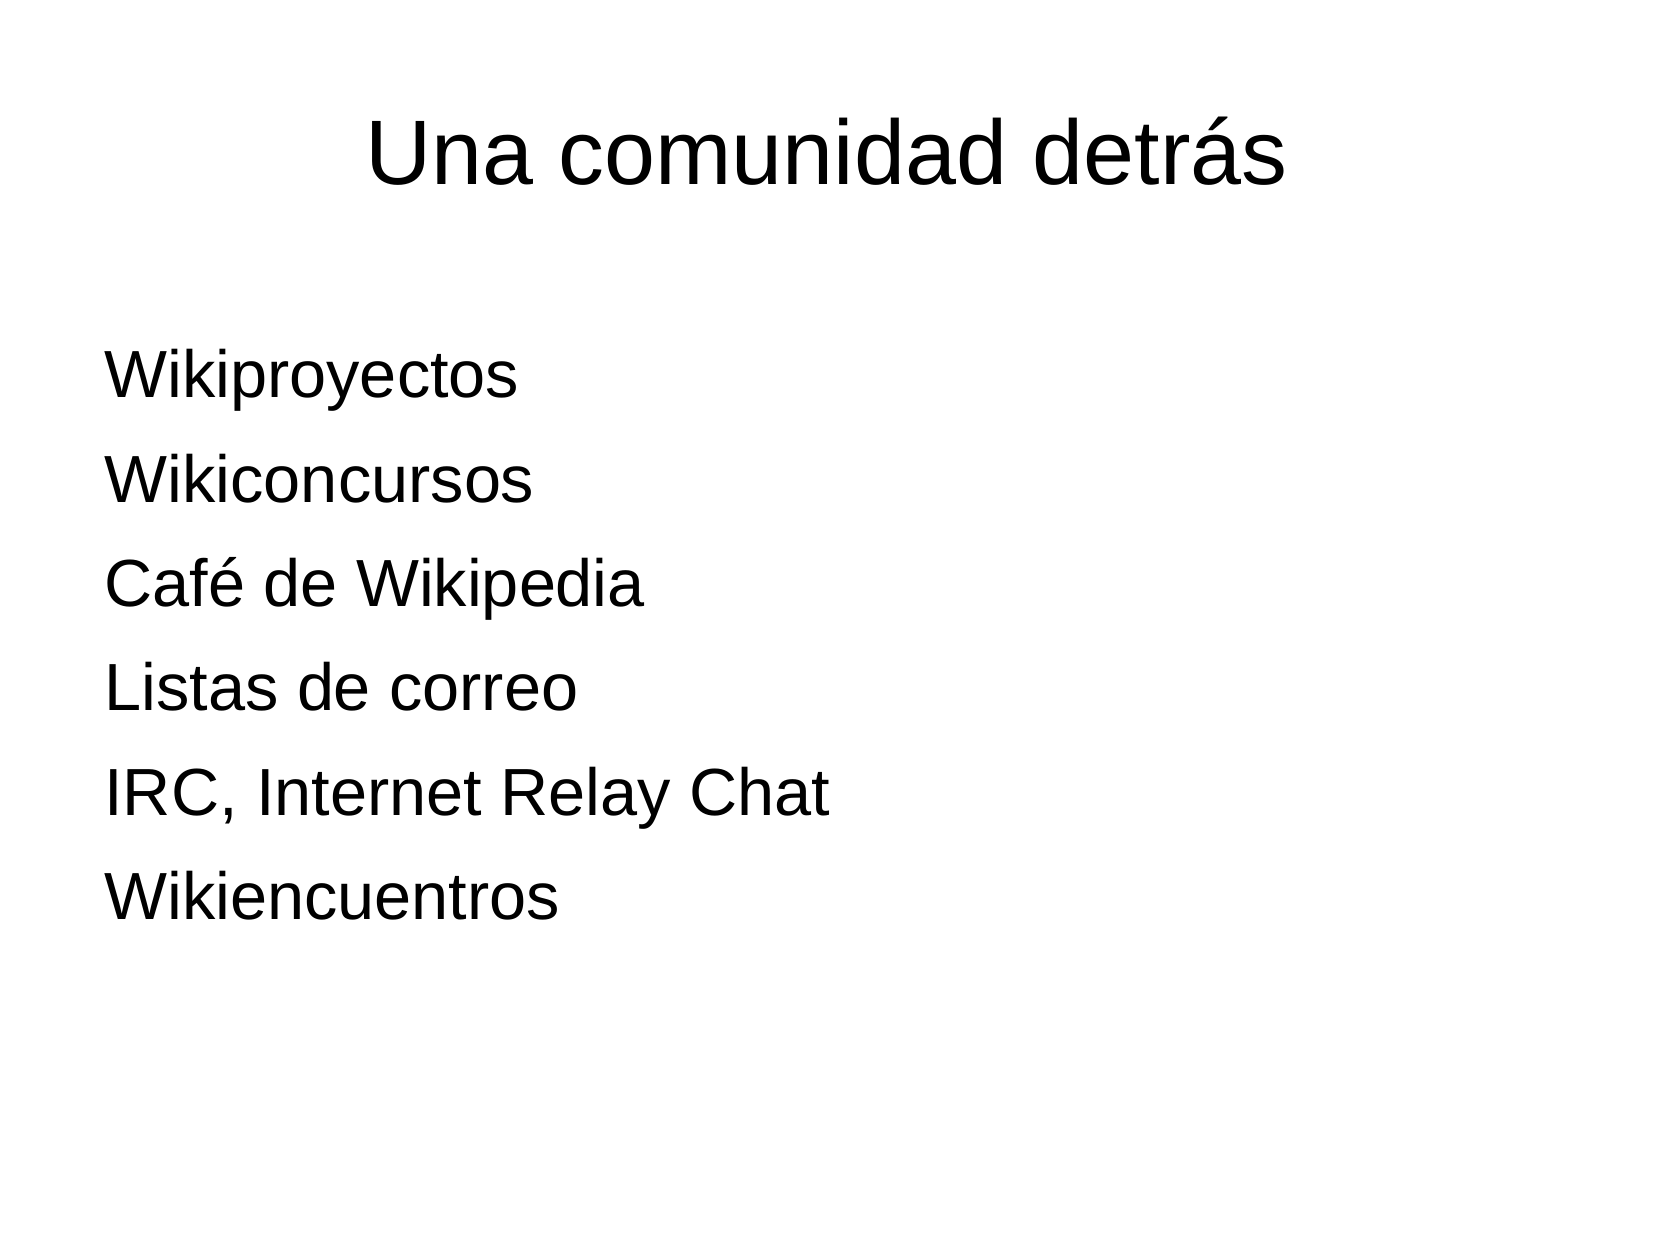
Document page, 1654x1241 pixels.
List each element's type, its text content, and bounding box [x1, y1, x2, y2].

list Wikiproyectos Wikiconcursos Café de Wikipedia Listas de correo IRC, Internet Relay Chat Wikiencuentros [86, 337, 1576, 1157]
title Una comunidad detrás [82, 49, 1571, 257]
